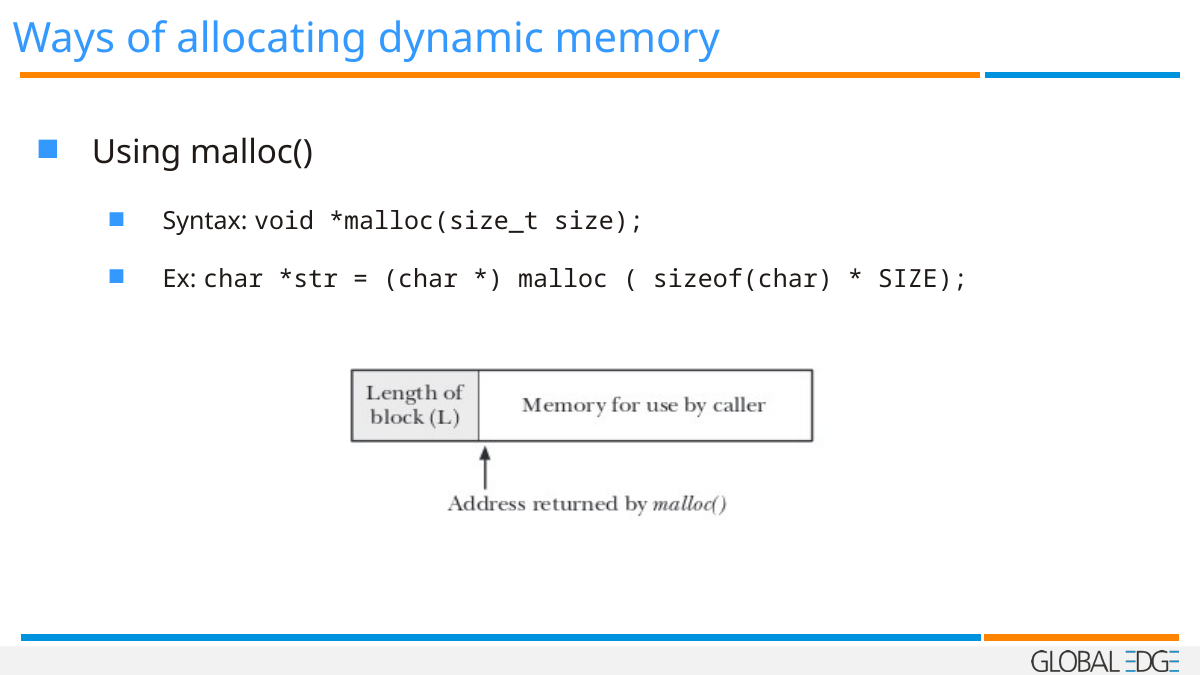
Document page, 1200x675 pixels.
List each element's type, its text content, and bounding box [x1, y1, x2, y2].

title Ways of allocating dynamic memory [12, 9, 1088, 63]
picture [336, 366, 869, 520]
picture [1031, 650, 1179, 672]
list Using malloc() Syntax: void *malloc(size_t size); Ex: char *str = (char *) malloc ( sizeof(char) * SIZE); [21, 128, 1170, 656]
